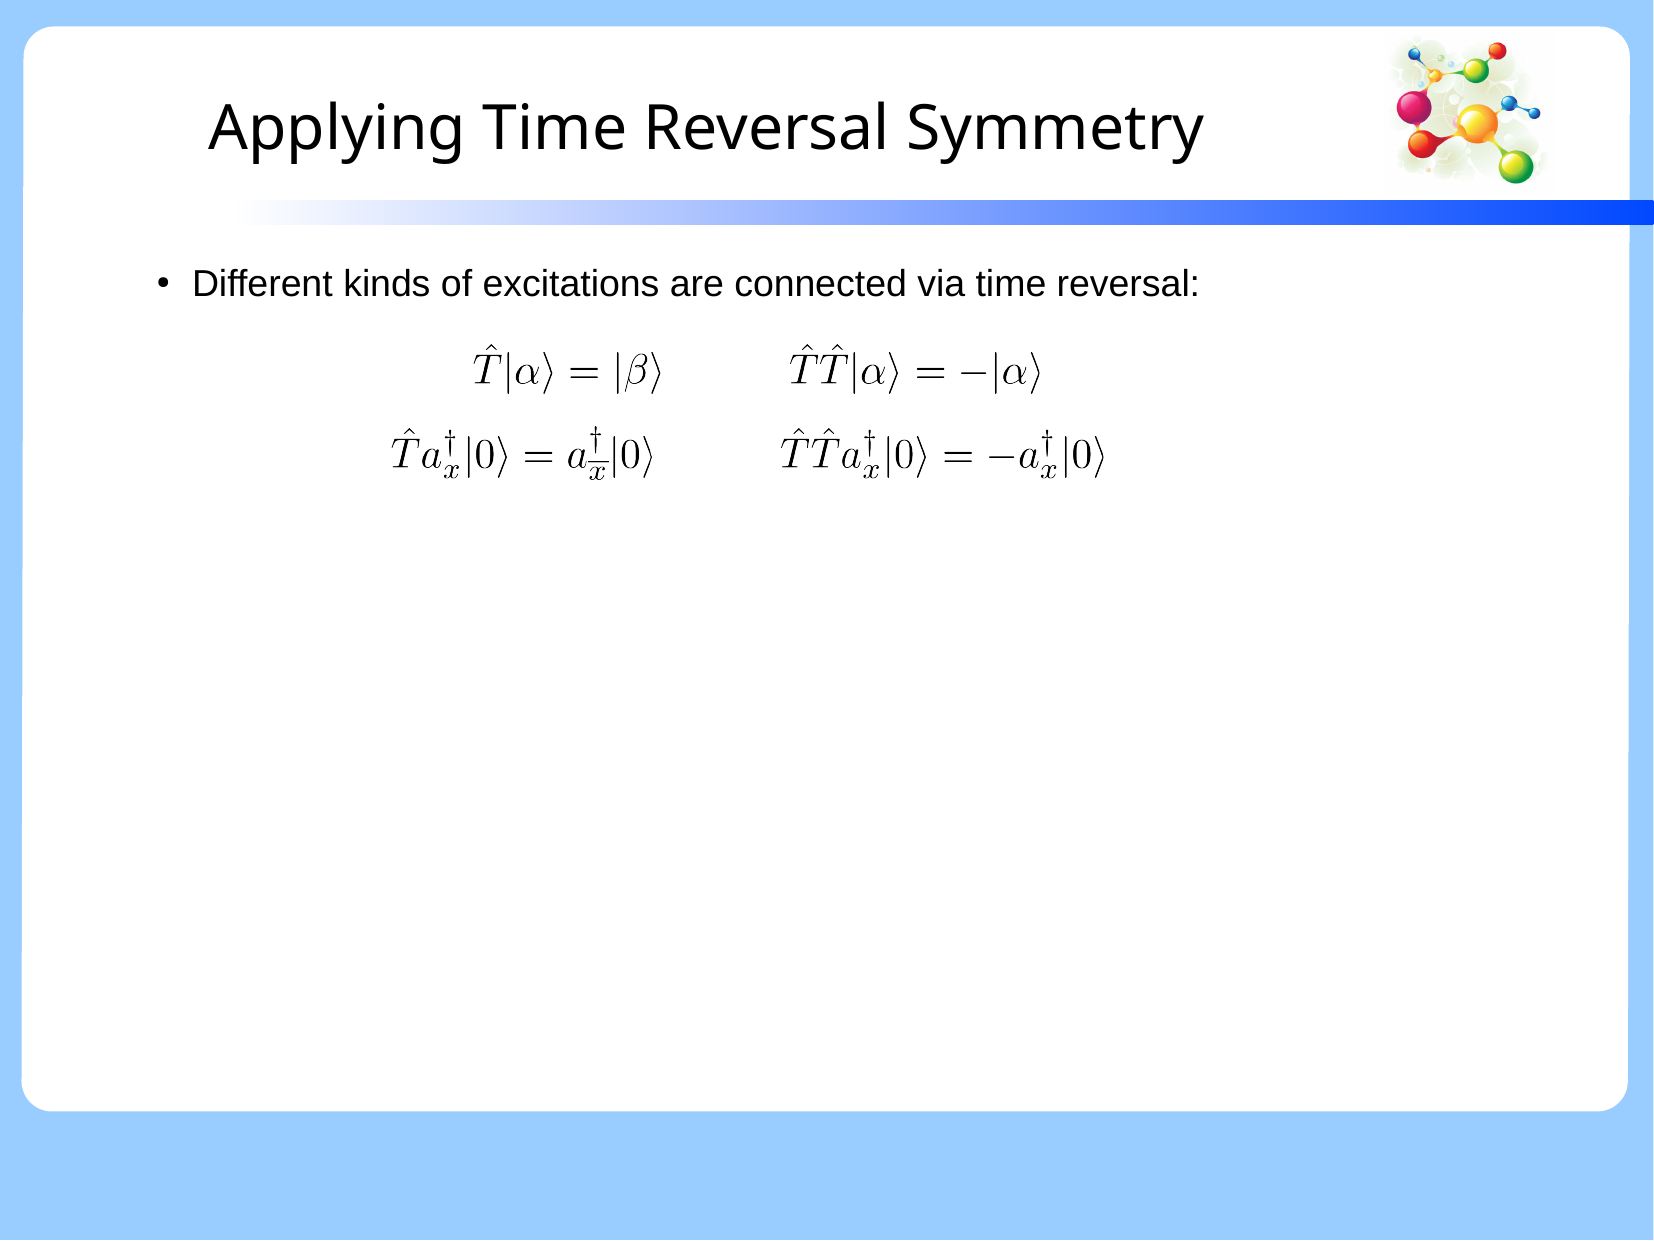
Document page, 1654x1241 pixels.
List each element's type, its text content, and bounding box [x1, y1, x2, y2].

table_cell [873, 201, 877, 213]
text_box Different kinds of excitations are connected via time reversal: [141, 213, 1531, 1196]
picture [1382, 29, 1556, 195]
picture [391, 426, 1104, 480]
title Applying Time Reversal Symmetry [82, 49, 1332, 201]
table_cell [956, 201, 961, 213]
